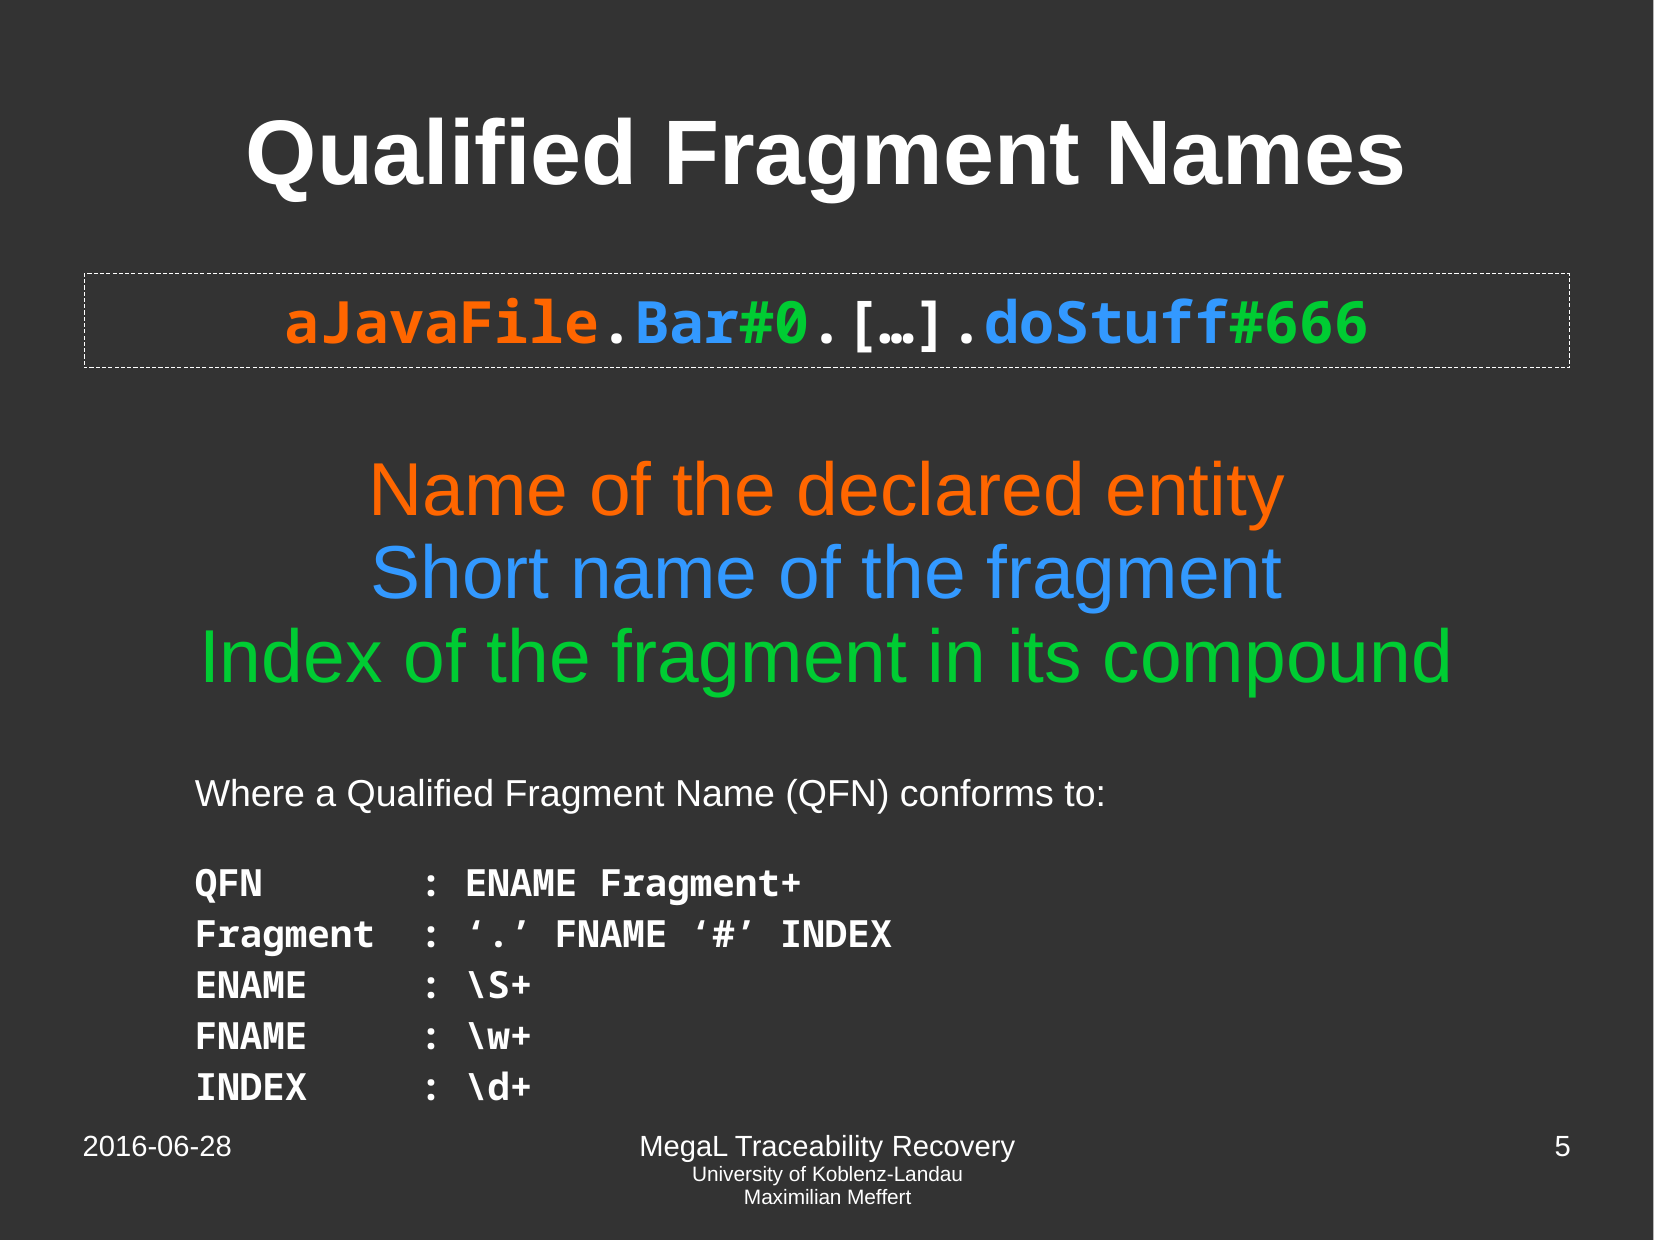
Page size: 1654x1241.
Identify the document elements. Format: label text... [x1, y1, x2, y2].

text_box aJavaFile.Bar#0.[…].doStuff#666 [84, 274, 1570, 368]
text_box Where a Qualified Fragment Name (QFN) conforms to: QFN : ENAME Fragment+ Fragment : ‘.’ FNAME ‘#’ INDEX ENAME : \S+ FNAME : \w+ INDEX : \d+ [180, 765, 1516, 1052]
text_box Name of the declared entity Short name of the fragment Index of the fragment in its compound [121, 439, 1532, 791]
title Qualified Fragment Names [82, 49, 1571, 257]
